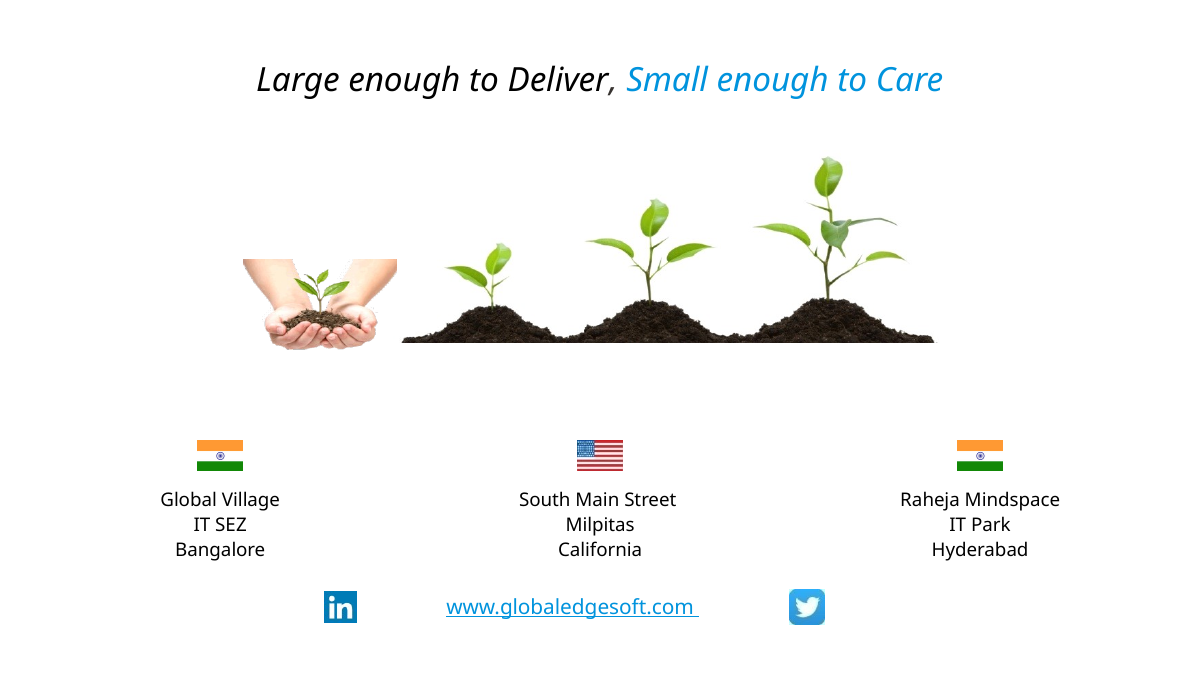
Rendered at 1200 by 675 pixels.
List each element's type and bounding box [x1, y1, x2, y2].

picture [337, 603, 353, 619]
picture [577, 440, 623, 471]
picture [243, 117, 957, 350]
picture [789, 589, 825, 625]
picture [197, 440, 243, 471]
picture [957, 440, 1003, 471]
picture [329, 596, 334, 619]
